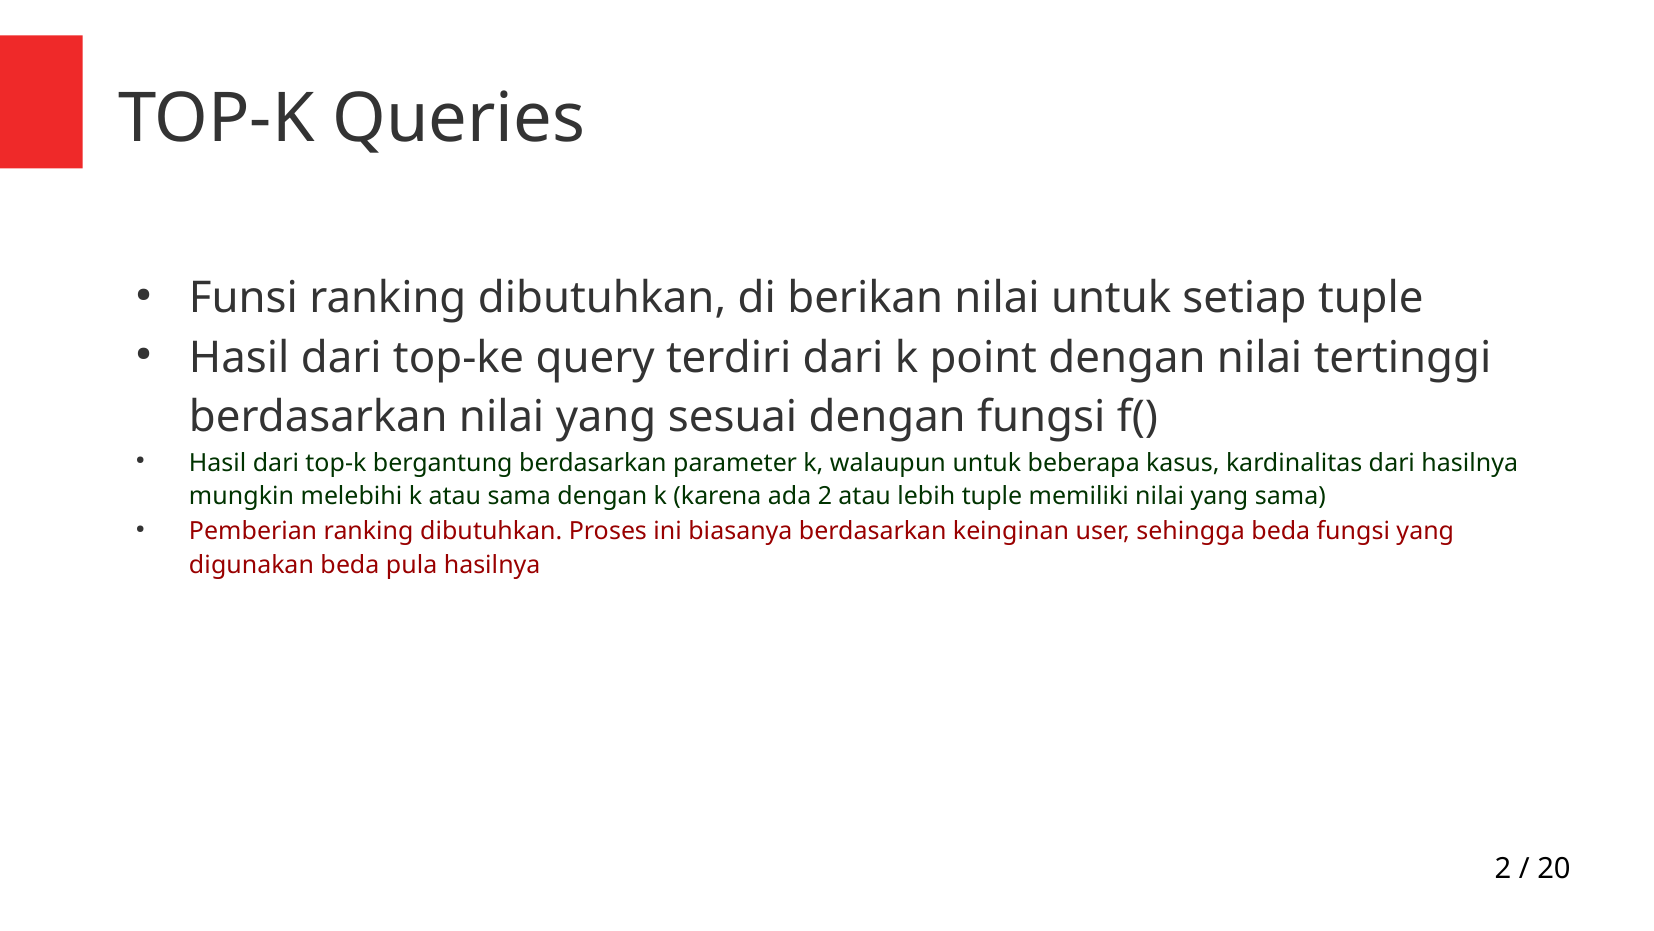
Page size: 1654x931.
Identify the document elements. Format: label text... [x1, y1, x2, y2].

title TOP-K Queries [118, 37, 1571, 193]
list Funsi ranking dibutuhkan, di berikan nilai untuk setiap tuple Hasil dari top-ke query terdiri dari k point dengan nilai tertinggi berdasarkan nilai yang sesuai dengan fungsi f() Hasil dari top-k bergantung berdasarkan parameter k, walaupun untuk beberapa kasus, kardinalitas dari hasilnya mungkin melebihi k atau sama dengan k (karena ada 2 atau lebih tuple memiliki nilai yang sama) Pemberian ranking dibutuhkan. Proses ini biasanya berdasarkan keinginan user, sehingga beda fungsi yang digunakan beda pula hasilnya [118, 265, 1536, 806]
